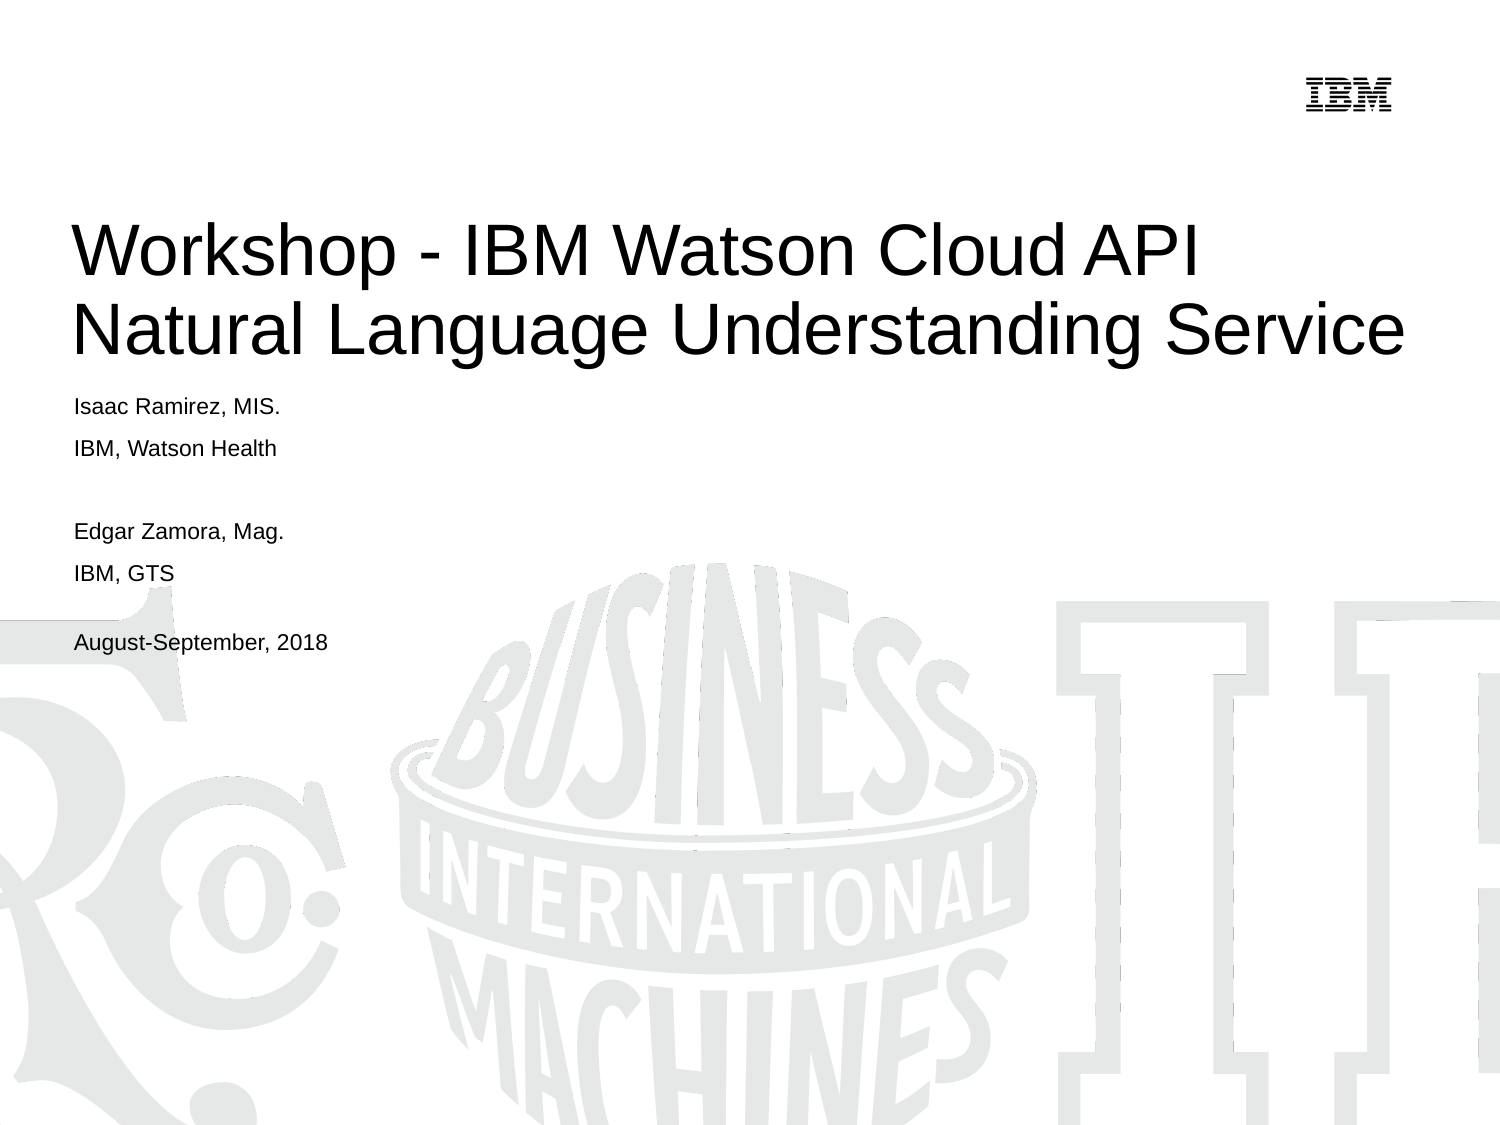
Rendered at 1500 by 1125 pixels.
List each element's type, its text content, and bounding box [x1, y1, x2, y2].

title Workshop - IBM Watson Cloud API Natural Language Understanding Service [56, 205, 1447, 466]
subtitle Isaac Ramirez, MIS. IBM, Watson Health Edgar Zamora, Mag. IBM, GTS August-September, 2018 [59, 383, 1334, 663]
picture [0, 0, 1500, 1125]
